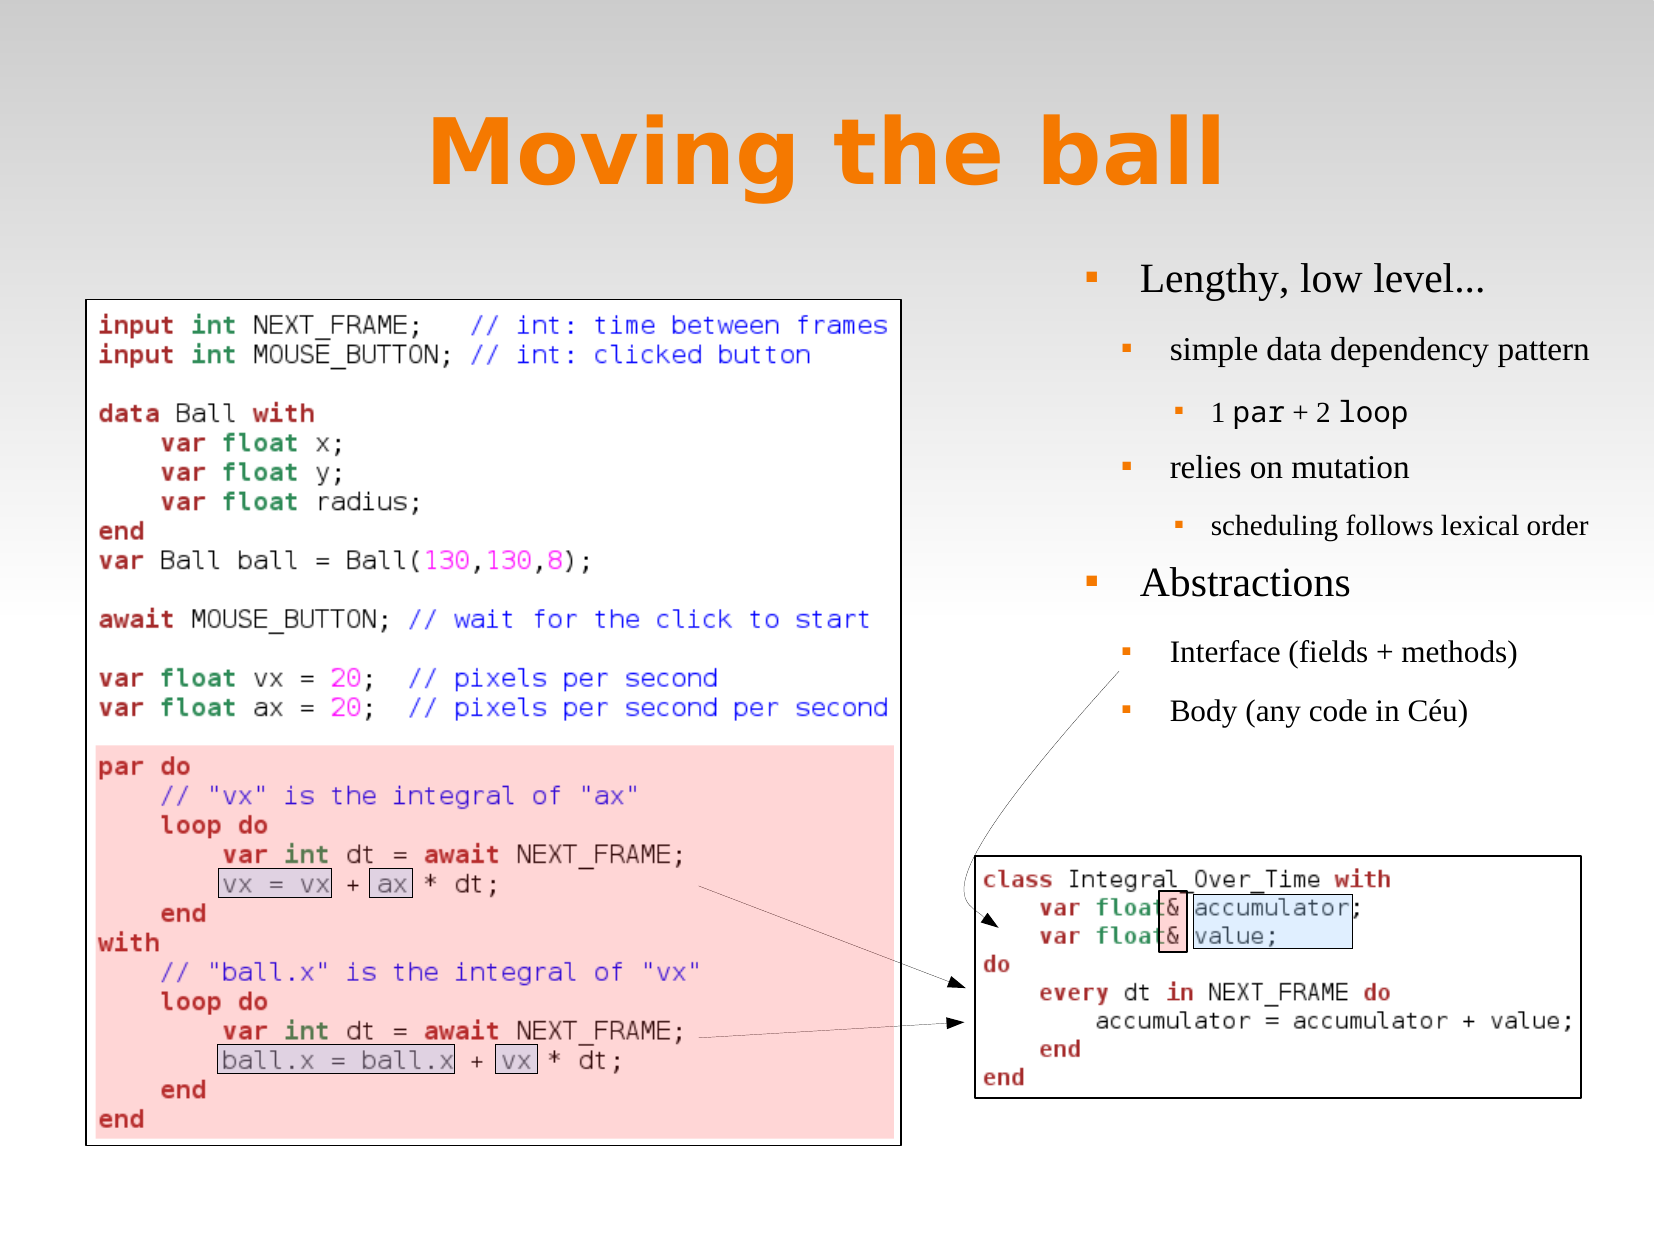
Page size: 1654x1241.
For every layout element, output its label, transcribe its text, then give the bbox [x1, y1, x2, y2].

text_box [1159, 890, 1187, 953]
picture [894, 962, 901, 1026]
picture [86, 300, 901, 1145]
text_box [1193, 894, 1353, 949]
list Lengthy, low level... simple data dependency pattern 1 par + 2 loop relies on mutation scheduling follows lexical order Abstractions Interface (fields + methods) Body (any code in Céu) [998, 254, 1651, 813]
text_box [95, 745, 894, 1139]
title Moving the ball [82, 49, 1571, 257]
picture [975, 856, 1581, 1098]
